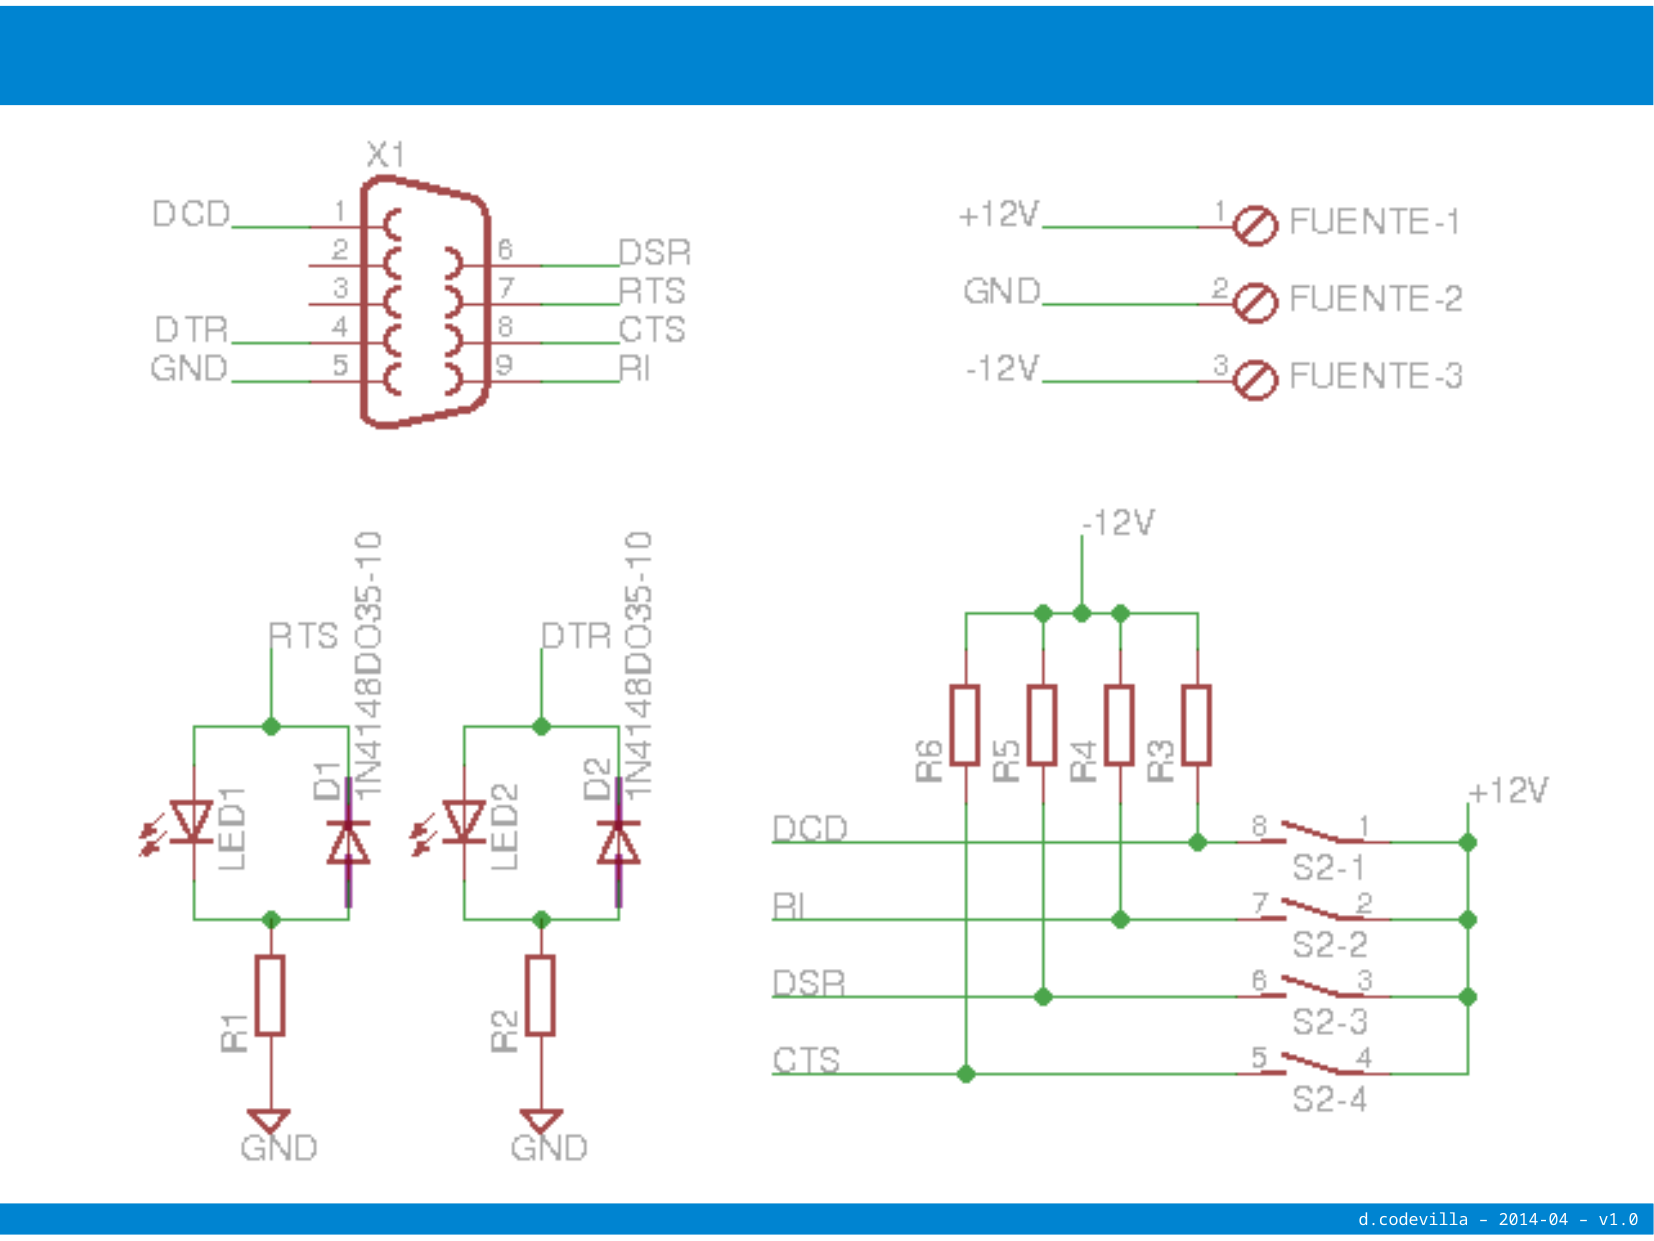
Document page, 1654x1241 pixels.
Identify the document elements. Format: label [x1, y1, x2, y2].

picture [137, 129, 1573, 1174]
